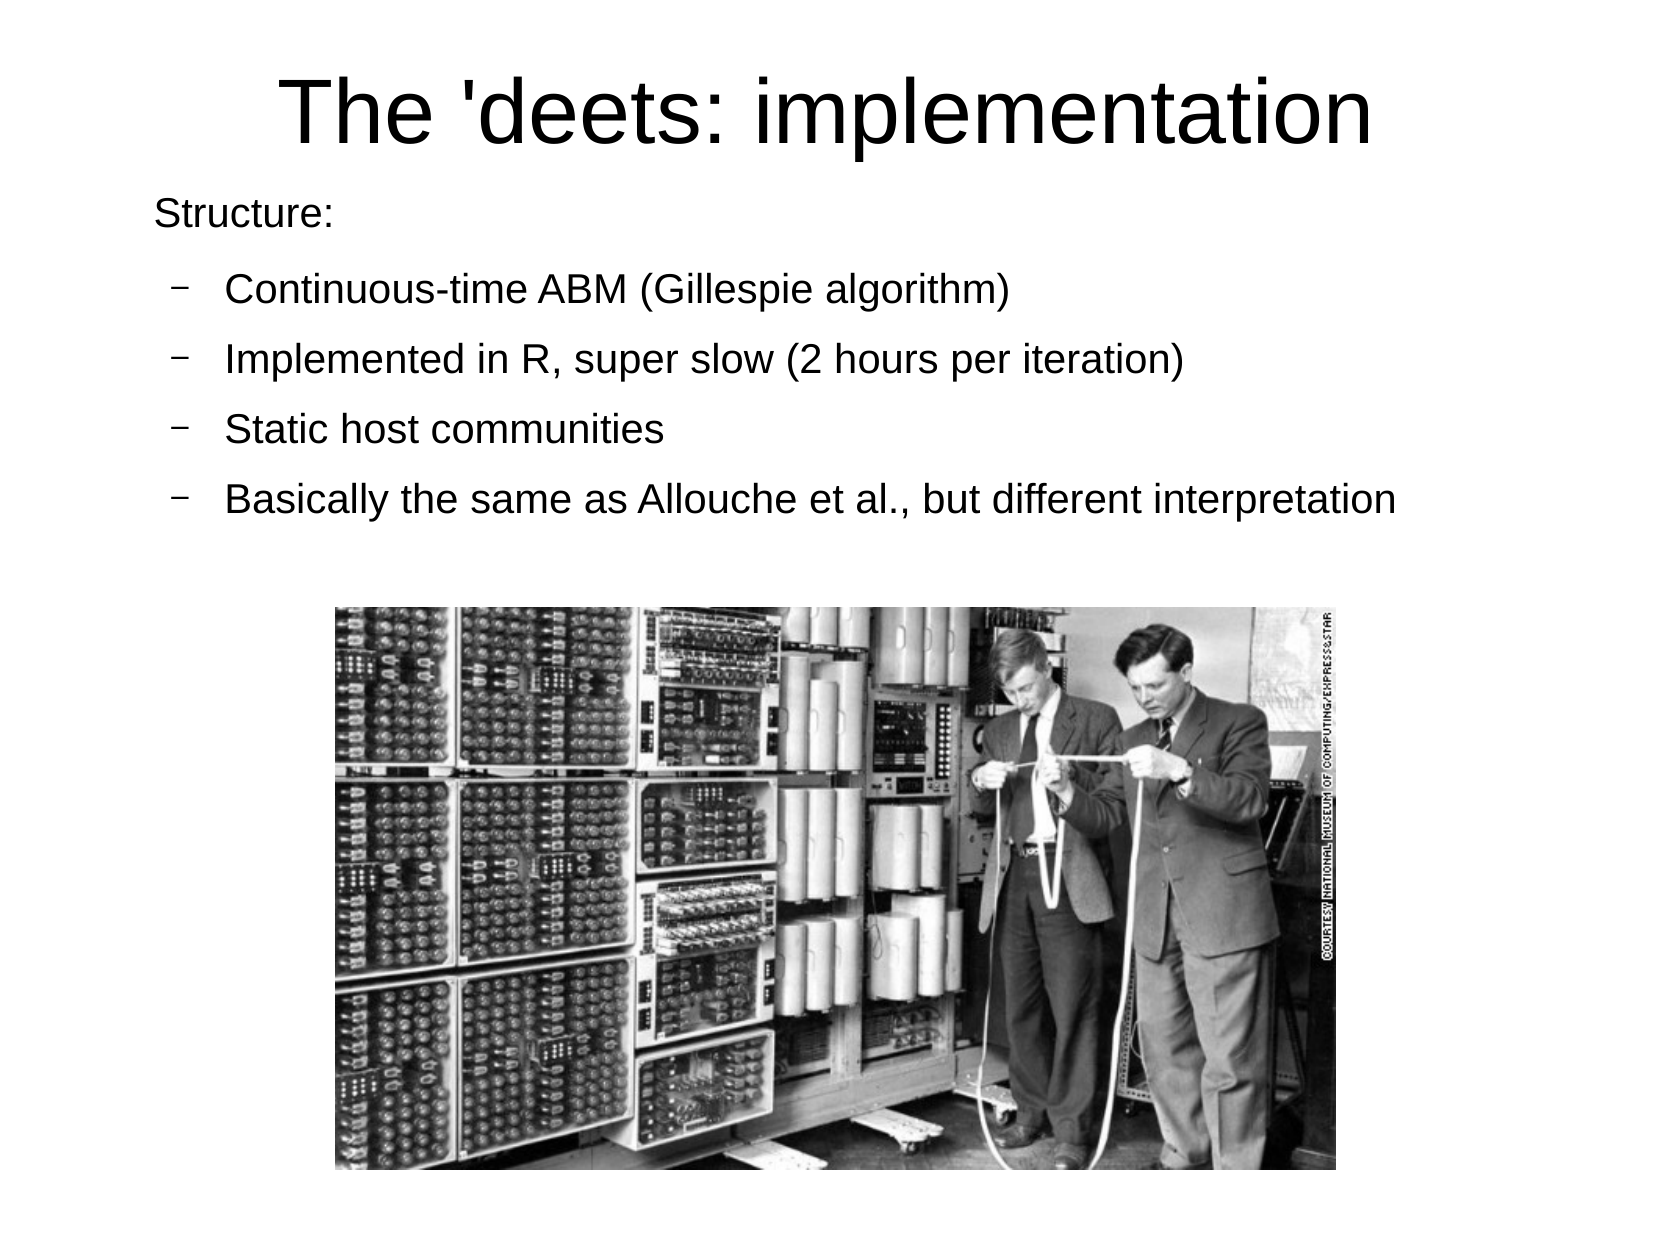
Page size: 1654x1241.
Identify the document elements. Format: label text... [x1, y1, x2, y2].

list Structure: Continuous-time ABM (Gillespie algorithm) Implemented in R, super slow (2 hours per iteration) Static host communities Basically the same as Allouche et al., but different interpretation [82, 189, 1561, 910]
title The 'deets: implementation [82, 8, 1571, 216]
picture [335, 607, 1336, 1171]
